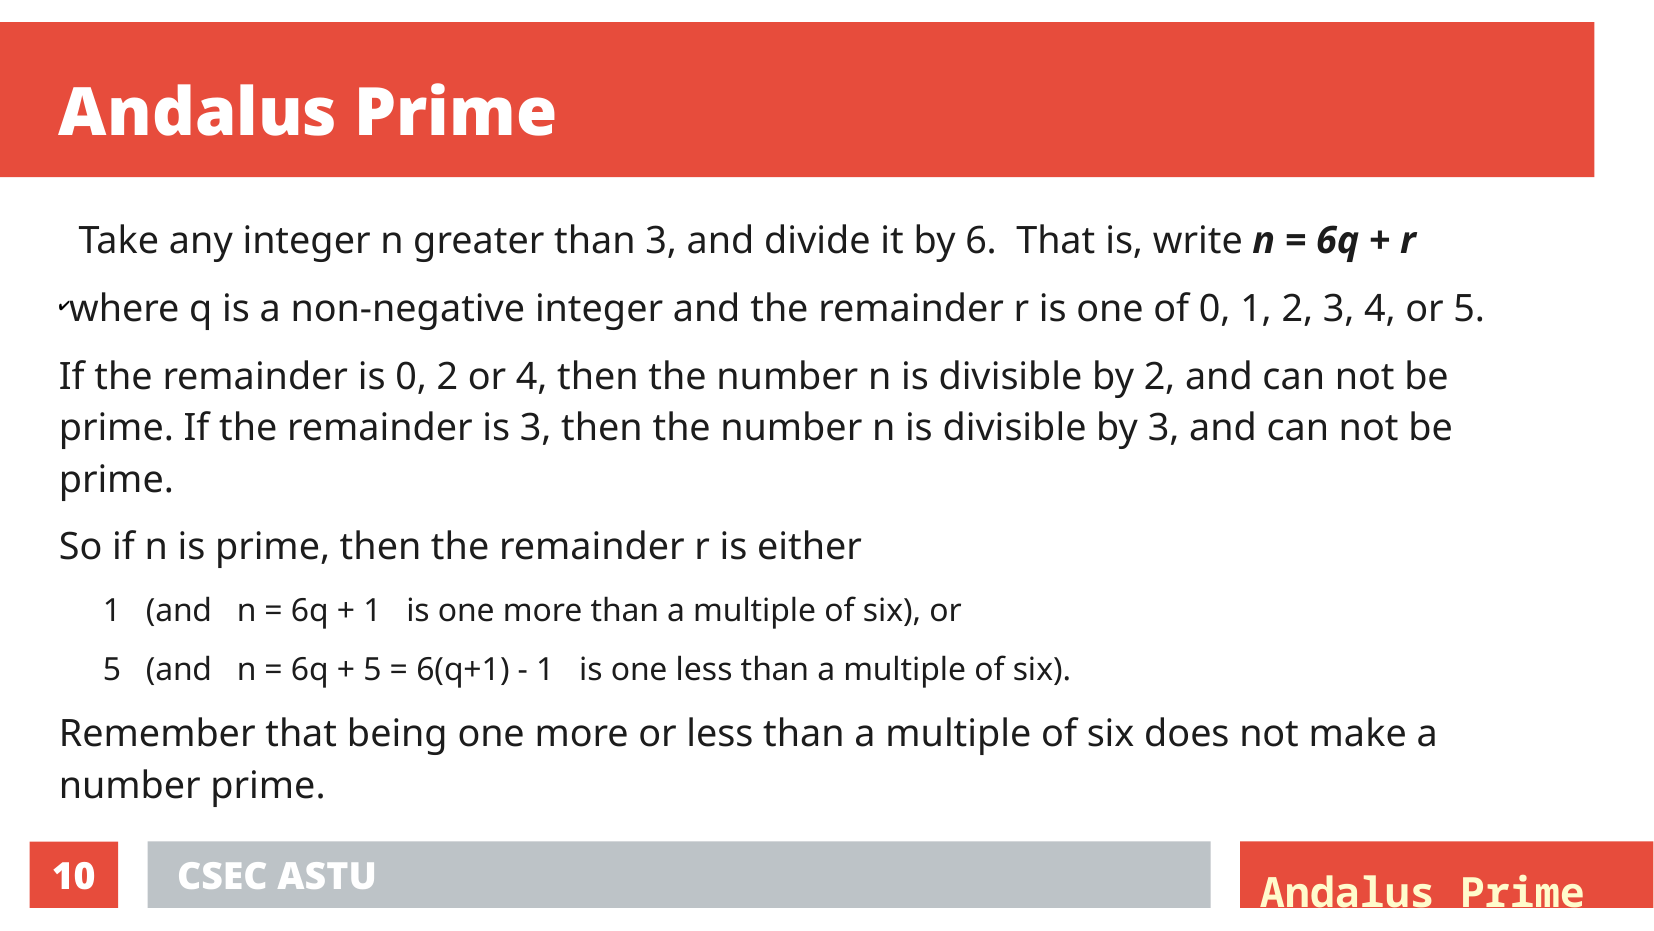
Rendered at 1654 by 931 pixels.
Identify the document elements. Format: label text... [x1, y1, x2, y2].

title Andalus Prime [59, 44, 1595, 156]
list Take any integer n greater than 3, and divide it by 6. That is, write n = 6q + r where q is a non-negative integer and the remainder r is one of 0, 1, 2, 3, 4, or 5. If the remainder is 0, 2 or 4, then the number n is divisible by 2, and can not be prime. If the remainder is 3, then the number n is divisible by 3, and can not be prime. So if n is prime, then the remainder r is either 1 (and n = 6q + 1 is one more than a multiple of six), or 5 (and n = 6q + 5 = 6(q+1) - 1 is one less than a multiple of six). Remember that being one more or less than a multiple of six does not make a number prime. [59, 213, 1565, 820]
text_box Andalus Prime [1245, 855, 1636, 912]
